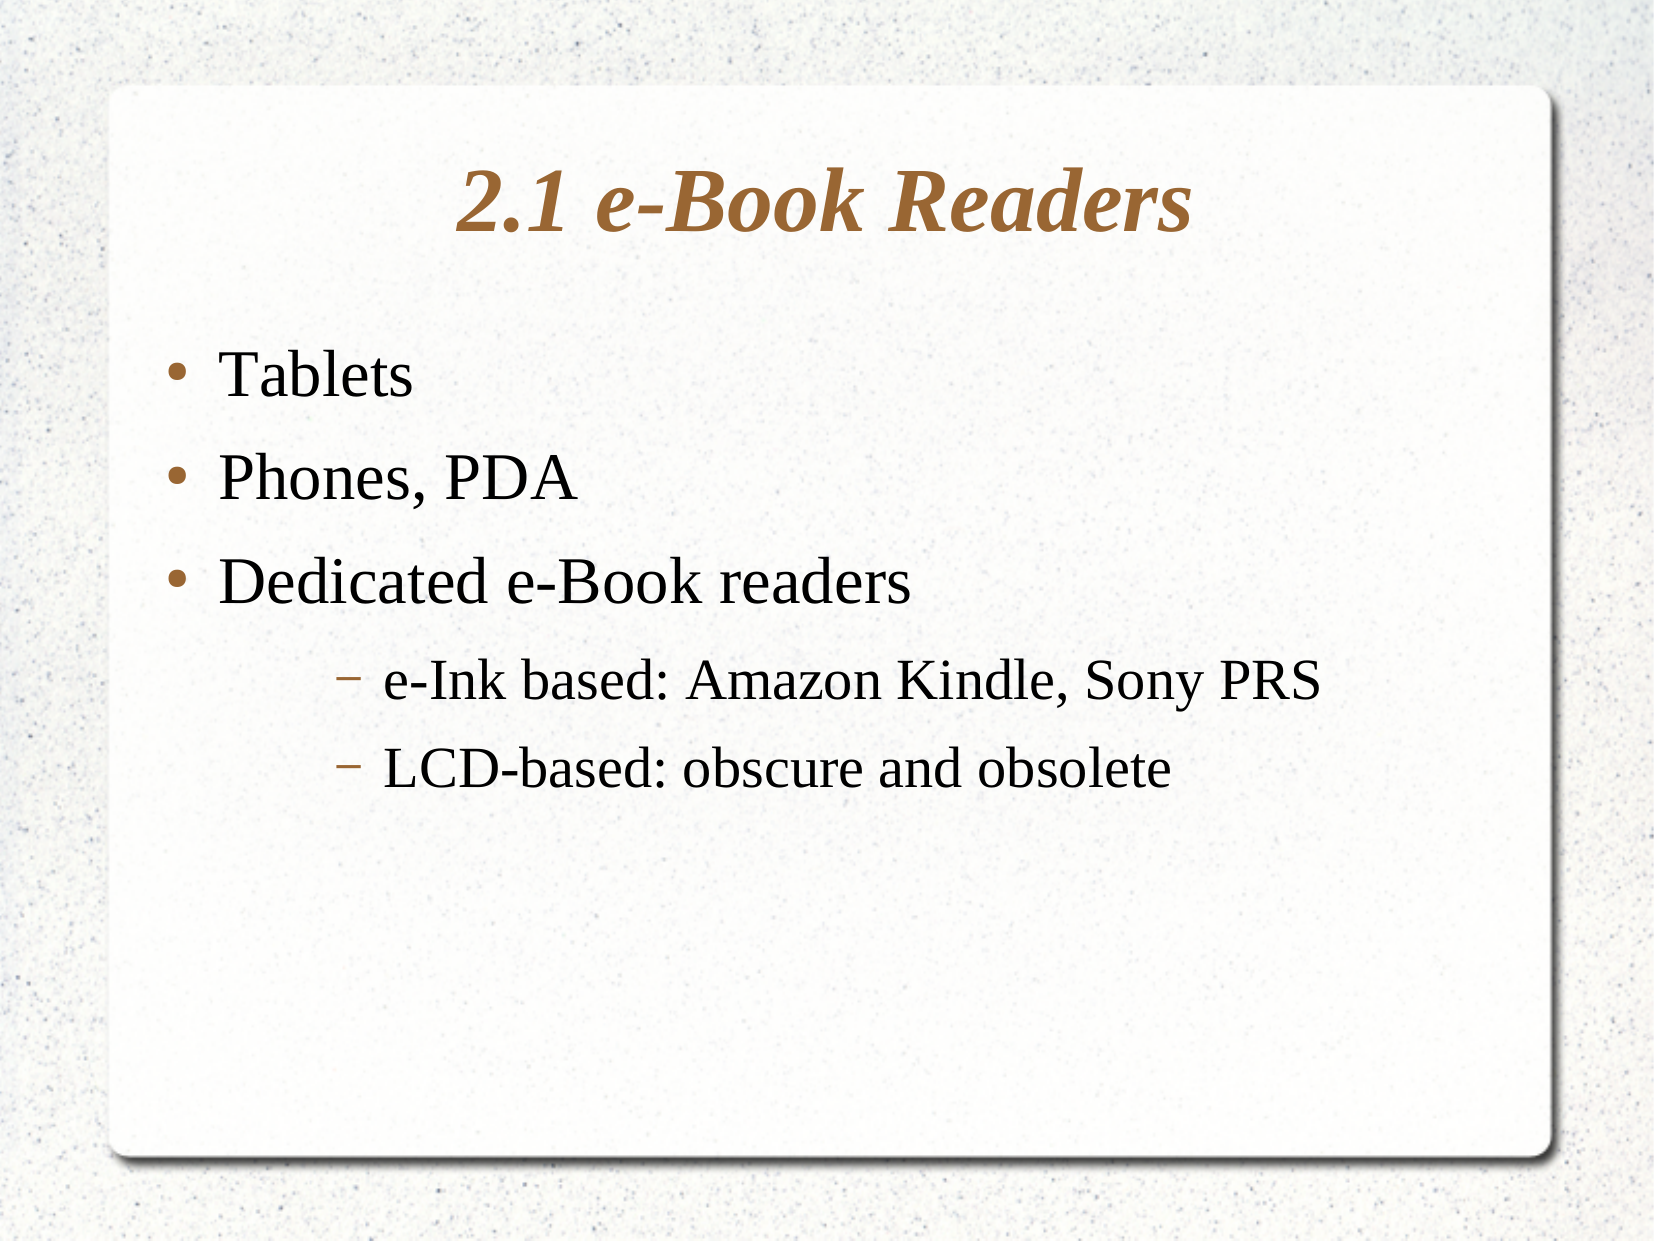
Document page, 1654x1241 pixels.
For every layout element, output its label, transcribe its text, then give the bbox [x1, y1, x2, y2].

title 2.1 e-Book Readers [118, 104, 1536, 297]
list Tablets Phones, PDA Dedicated e-Book readers e-Ink based: Amazon Kindle, Sony PRS LCD-based: obscure and obsolete [147, 336, 1506, 1141]
picture [0, 0, 1654, 1241]
